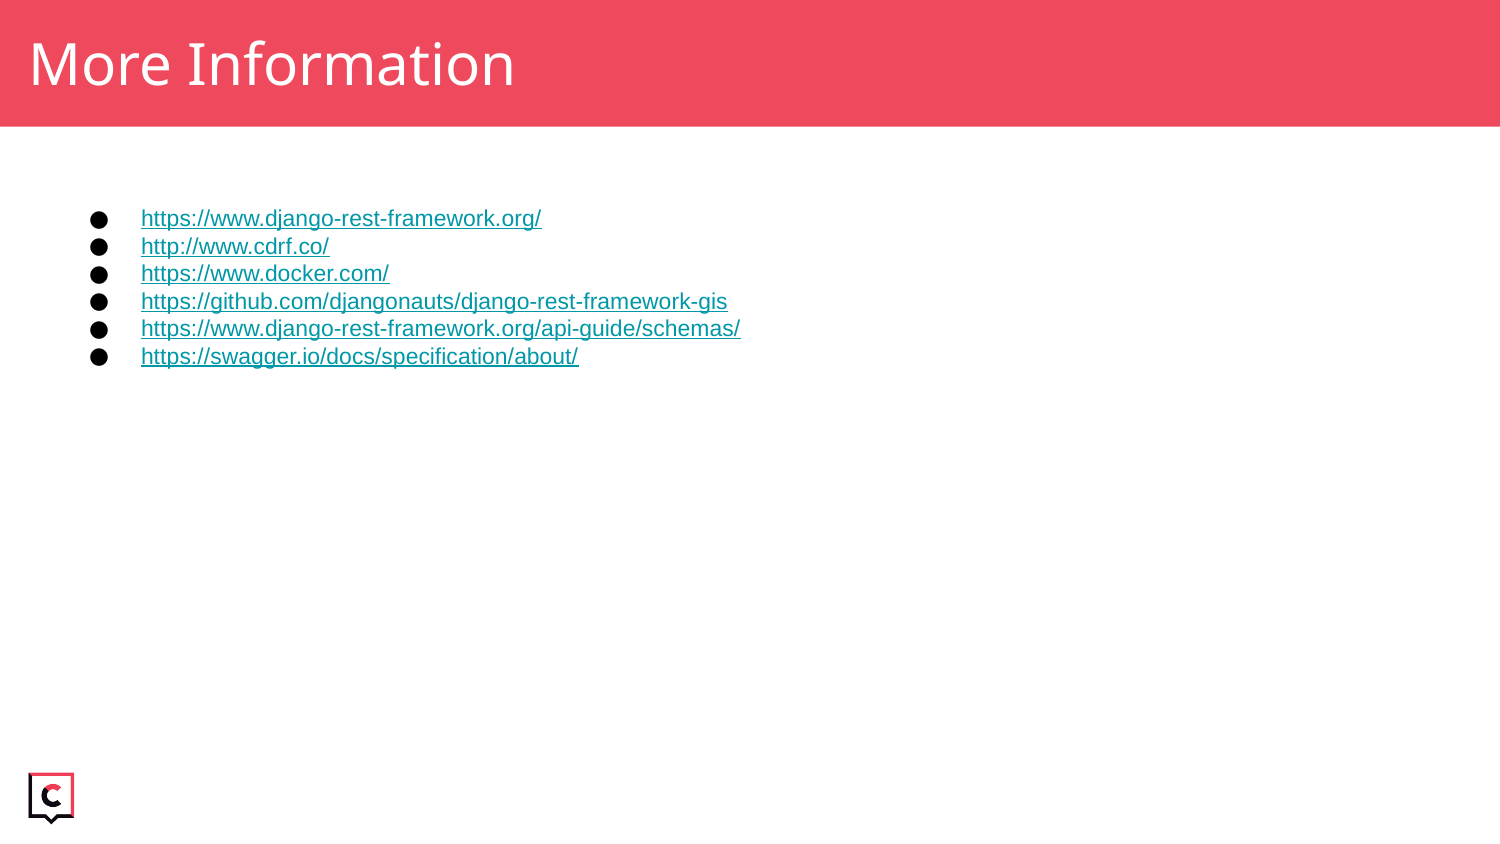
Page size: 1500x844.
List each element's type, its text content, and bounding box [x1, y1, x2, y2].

title More Information [13, 12, 1412, 107]
list https://www.django-rest-framework.org/ http://www.cdrf.co/ https://www.docker.com/ https://github.com/djangonauts/django-rest-framework-gis https://www.django-rest-framework.org/api-guide/schemas/ https://swagger.io/docs/specification/about/ [51, 189, 1449, 750]
picture [19, 764, 82, 830]
